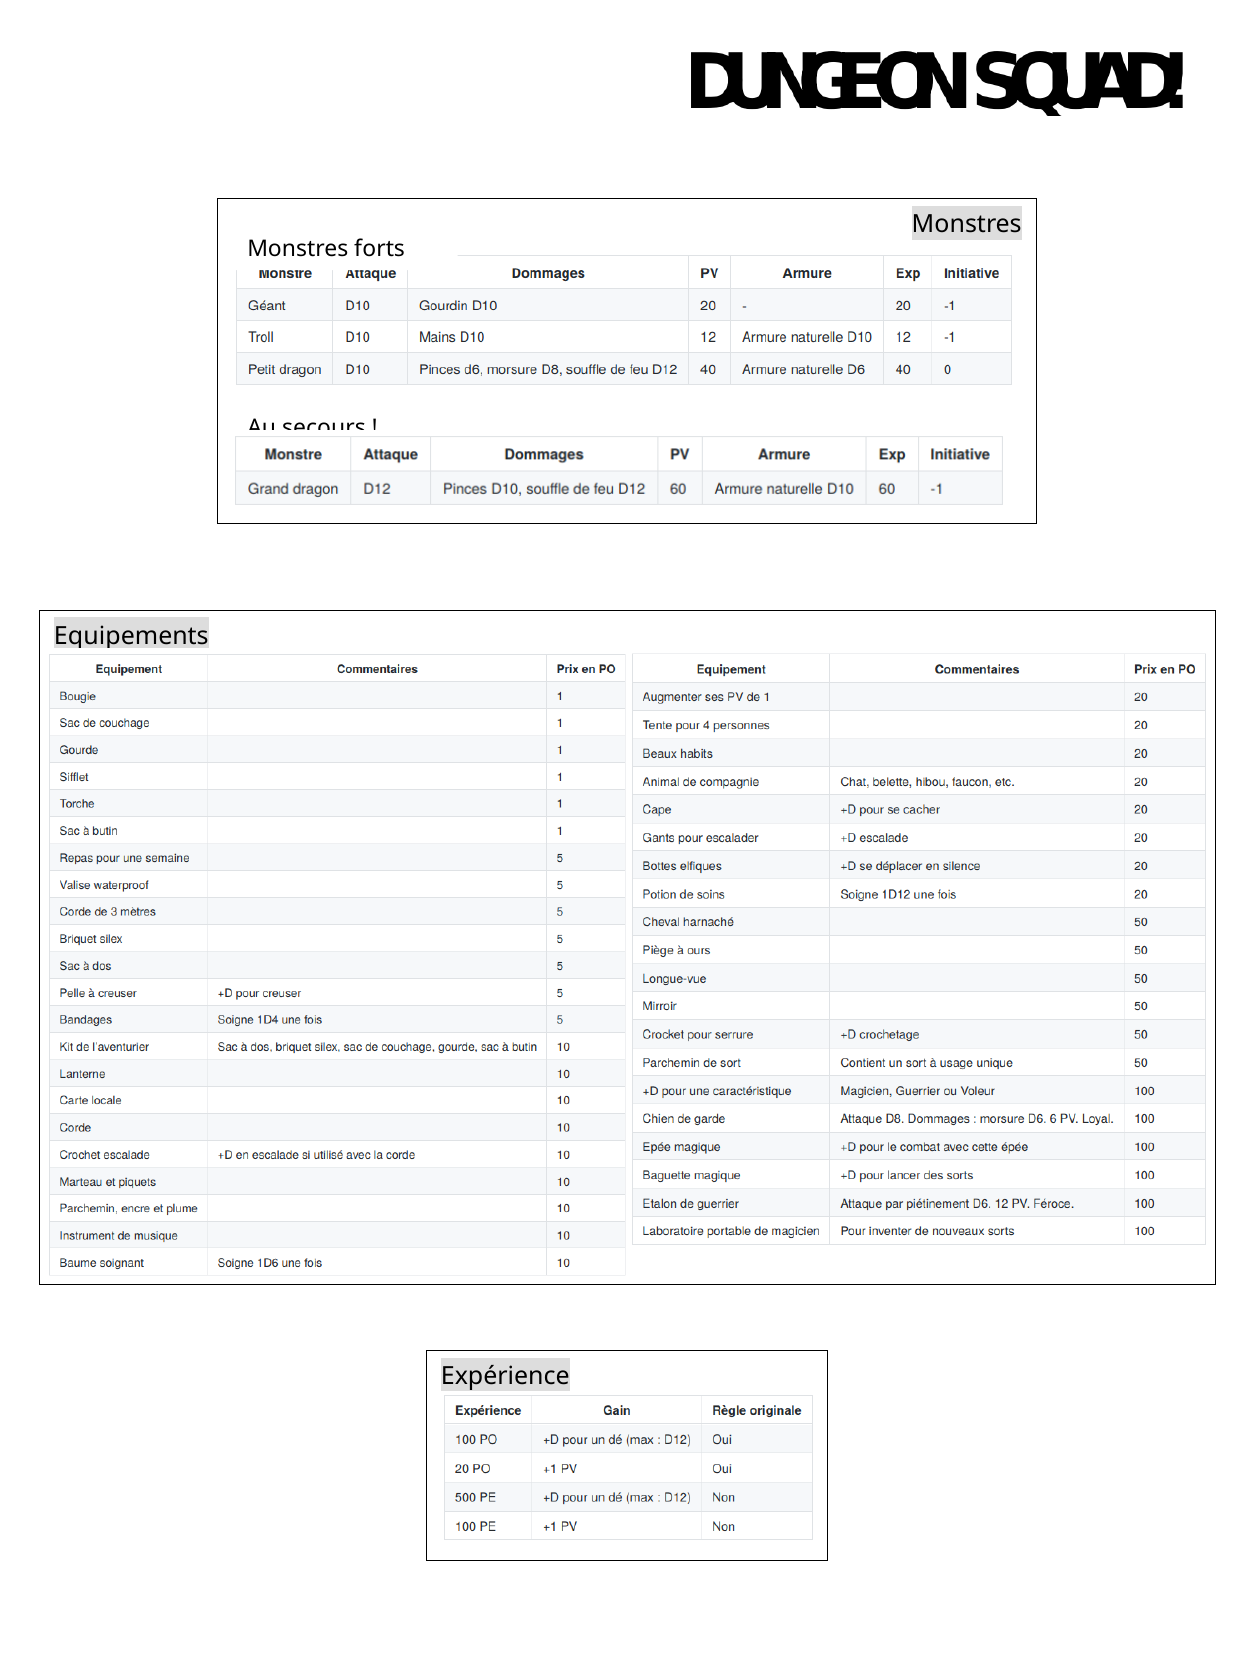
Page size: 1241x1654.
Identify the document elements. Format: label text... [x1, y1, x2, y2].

picture [441, 1391, 817, 1544]
picture [682, 44, 1193, 116]
text_box Expérience [426, 1350, 828, 1561]
picture [232, 430, 1008, 510]
text_box Au secours ! [232, 403, 458, 430]
picture [232, 250, 1015, 387]
text_box Equipements [39, 610, 1216, 1285]
text_box Monstres [217, 198, 1037, 524]
picture [45, 648, 1210, 1279]
text_box Monstres forts [232, 224, 458, 270]
